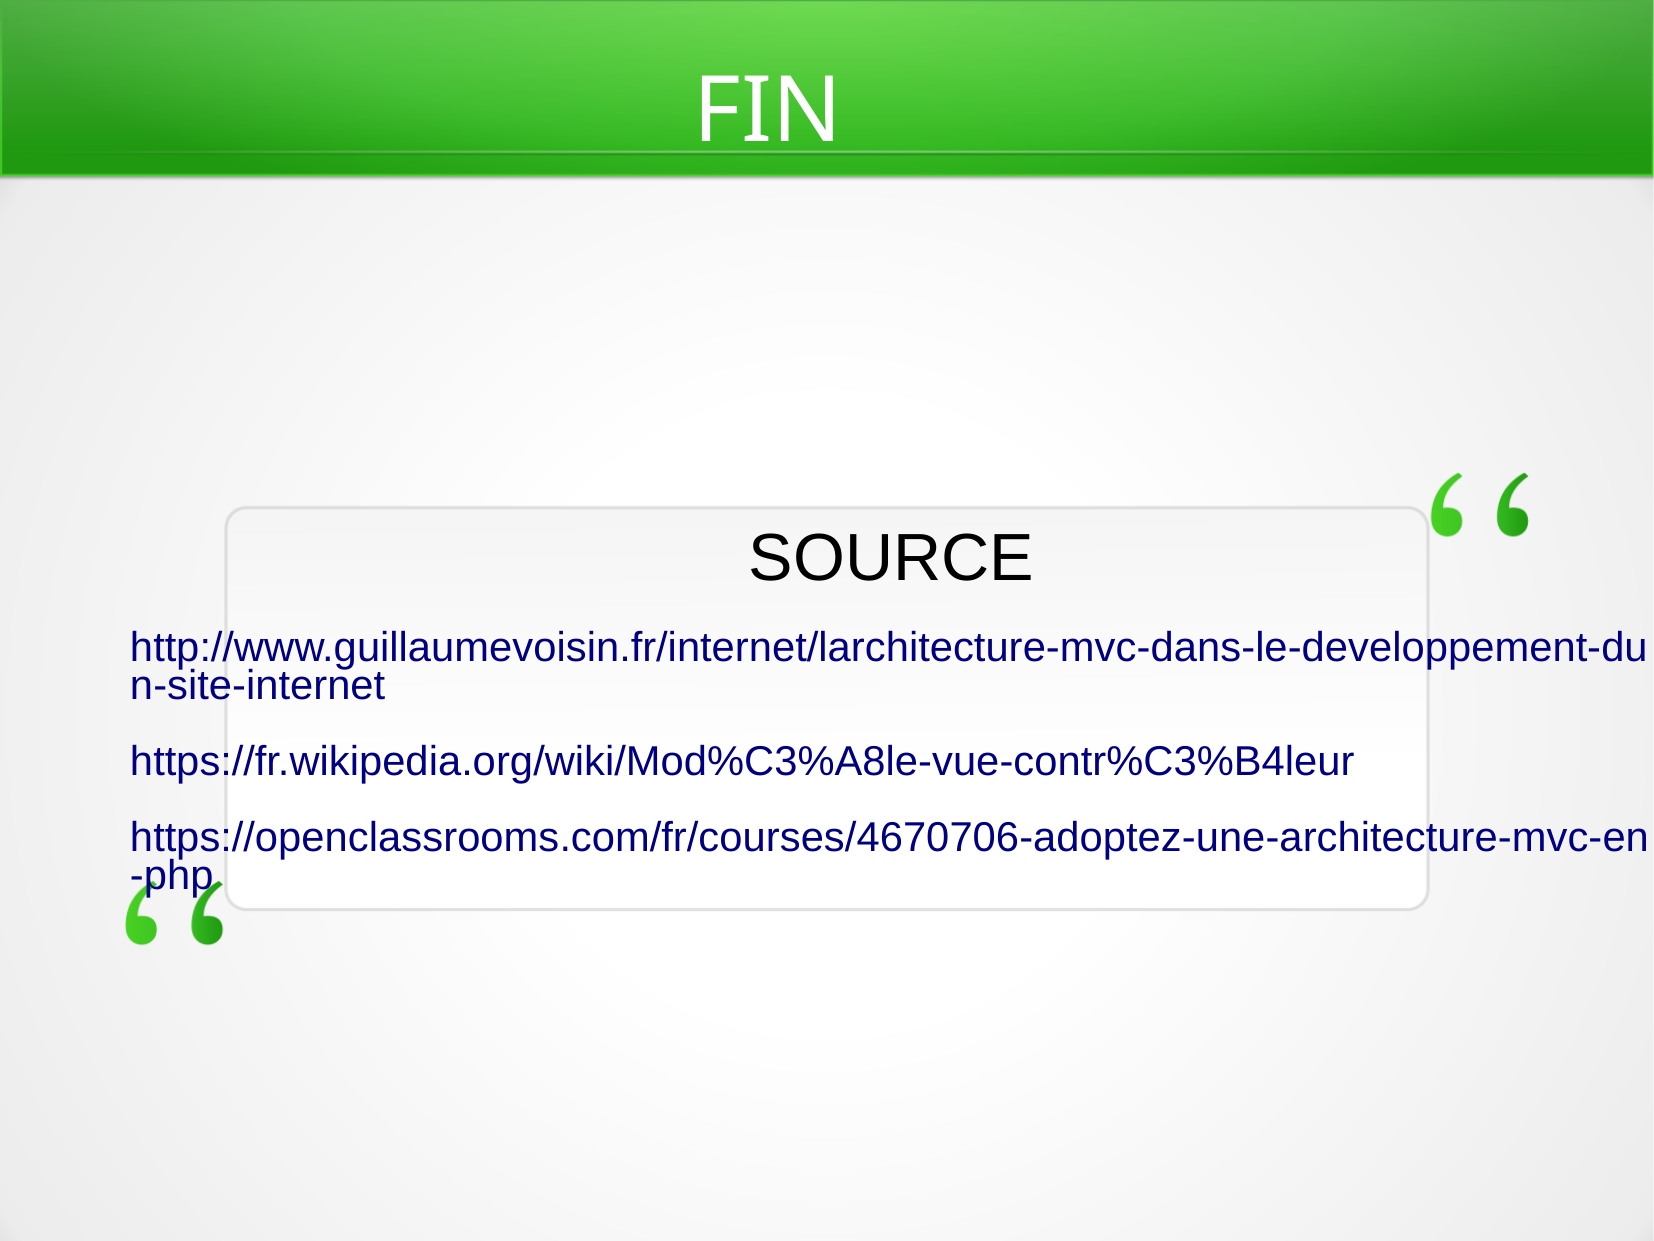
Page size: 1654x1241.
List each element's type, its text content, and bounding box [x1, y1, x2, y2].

picture [0, 0, 1654, 1241]
title FIN [23, 35, 1512, 178]
list SOURCE http://www.guillaumevoisin.fr/internet/larchitecture-mvc-dans-le-developpement-dun-site-internet https://fr.wikipedia.org/wiki/Mod%C3%A8le-vue-contr%C3%B4leur https://openclassrooms.com/fr/courses/4670706-adoptez-une-architecture-mvc-en-php [59, 519, 1654, 945]
